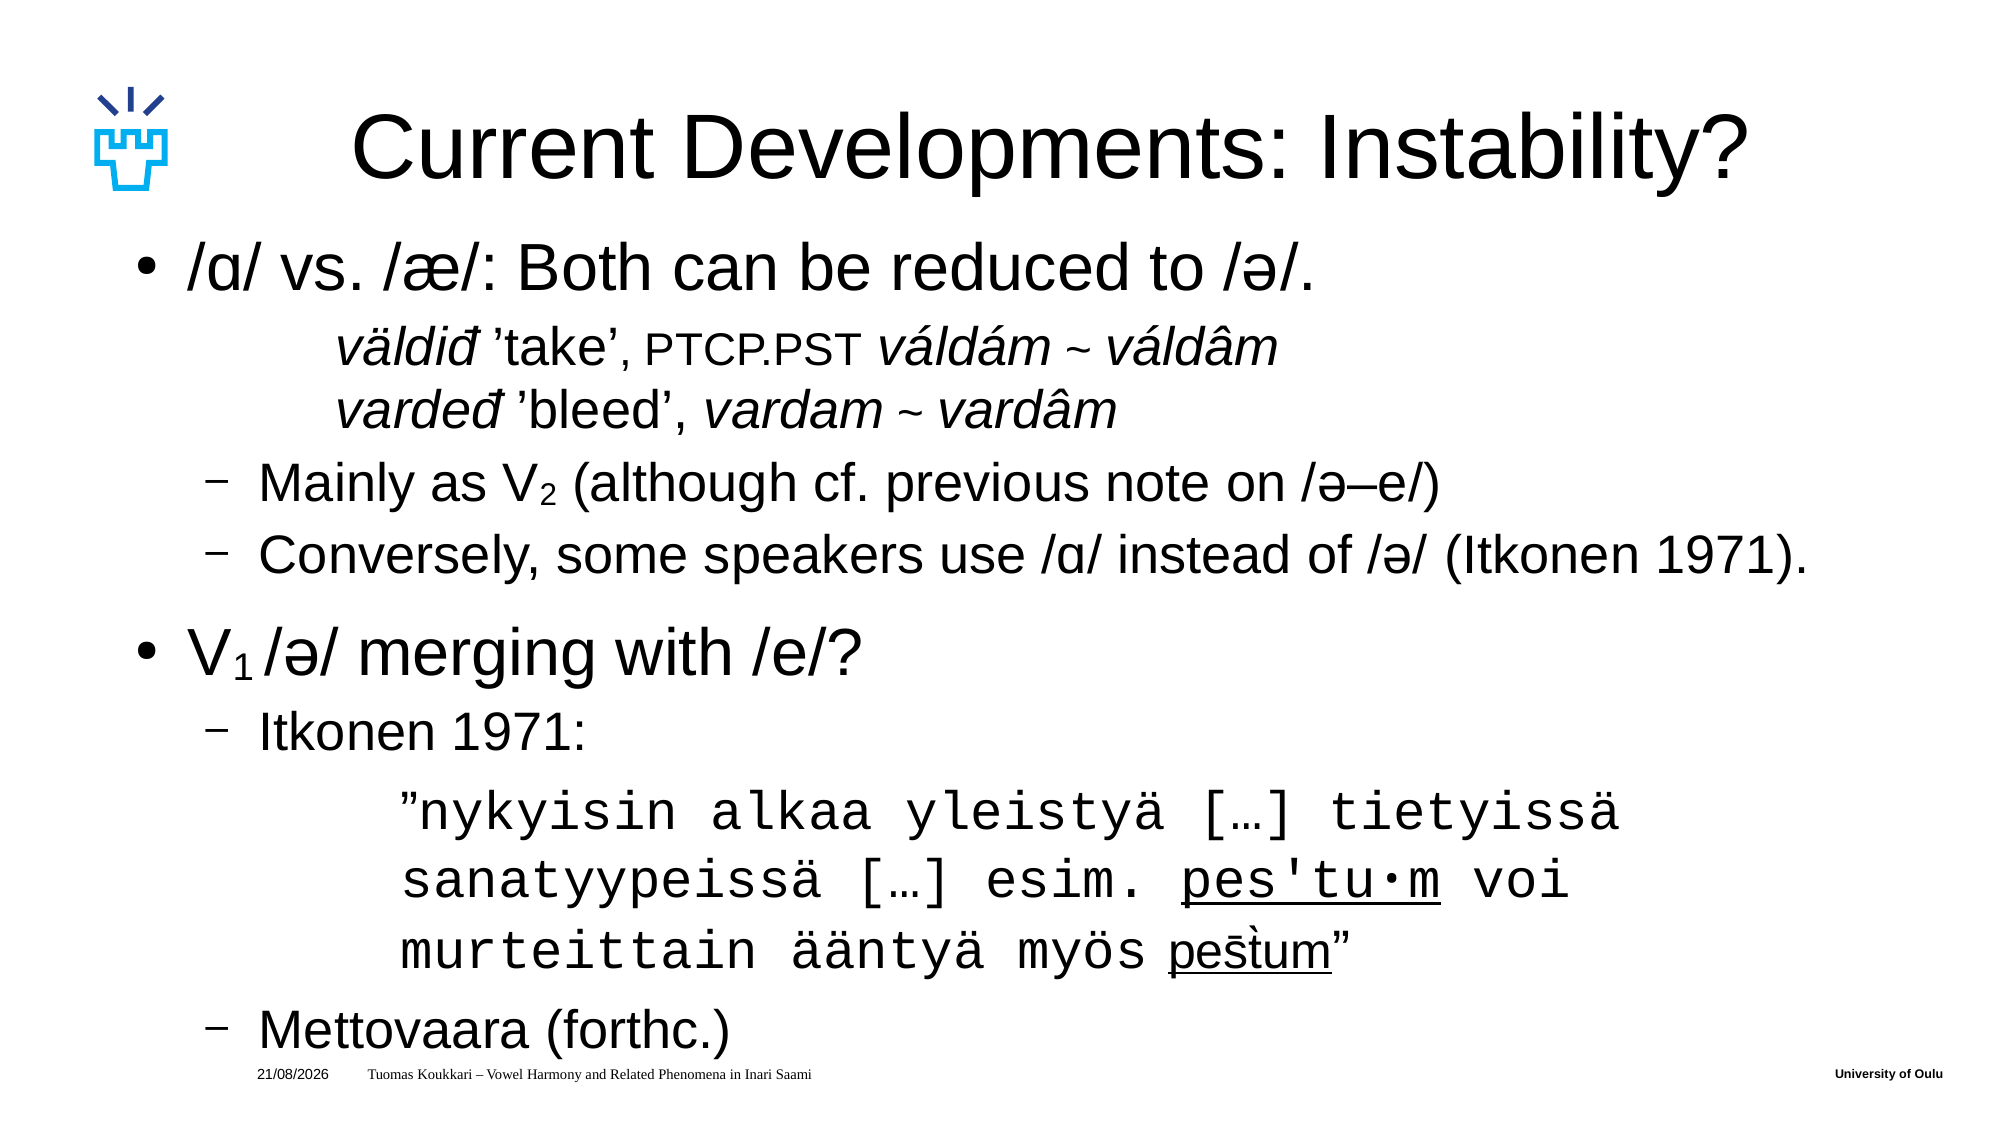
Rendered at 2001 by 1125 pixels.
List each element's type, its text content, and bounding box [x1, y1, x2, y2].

list /ɑ/ vs. /æ/: Both can be reduced to /ə/. väldiđ ’take’, PTCP.PST váldám ~ váldâm vardeđ ’bleed’, vardam ~ vardâm Mainly as V2 (although cf. previous note on /ə–e/) Conversely, some speakers use /ɑ/ instead of /ə/ (Itkonen 1971). V1 /ə/ merging with /e/? Itkonen 1971: ”nykyisin alkaa yleistyä […] tietyissä sanatyypeissä […] esim. pes'tuꞏm voi murteittain ääntyä myös pes̄t̀um” Mettovaara (forthc.) [117, 230, 1950, 1087]
title Current Developments: Instability? [169, 44, 1959, 250]
